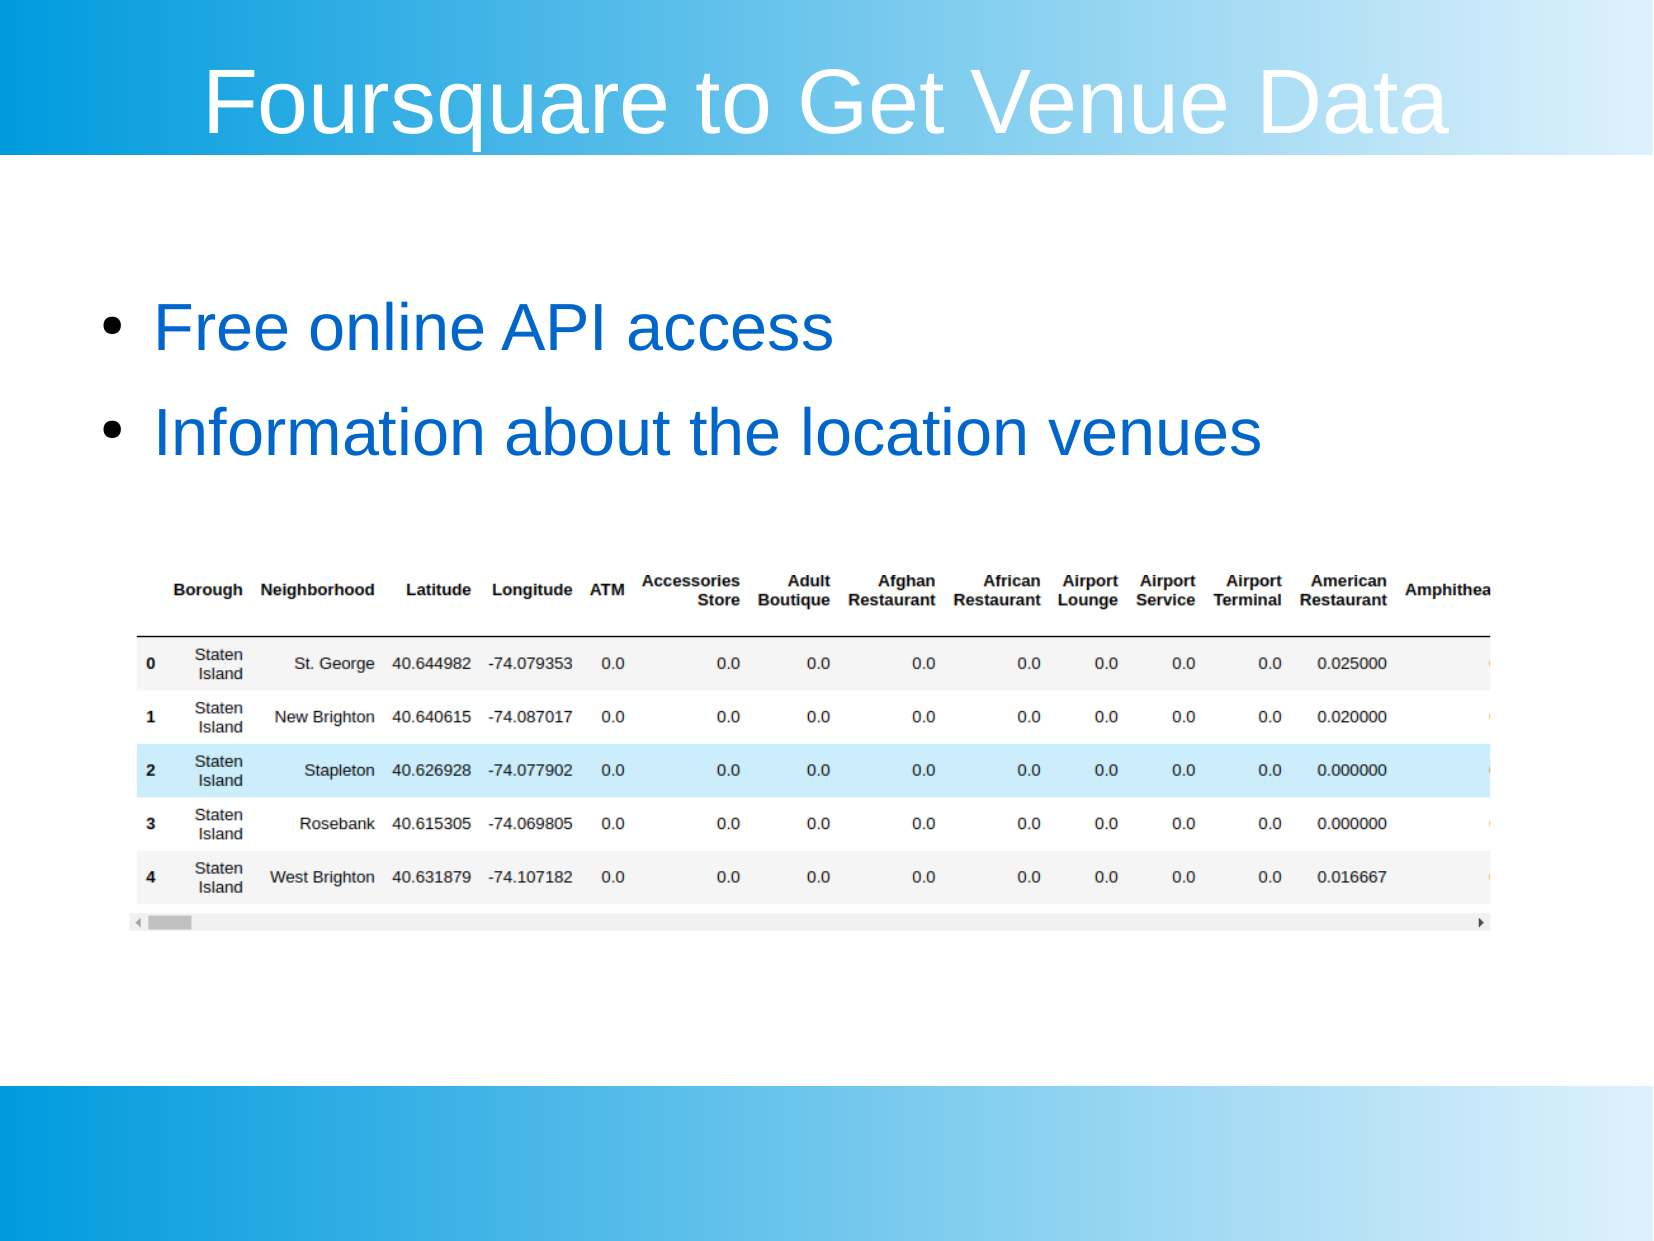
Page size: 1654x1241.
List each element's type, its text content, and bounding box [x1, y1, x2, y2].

picture [118, 575, 1503, 945]
title Foursquare to Get Venue Data [82, 49, 1571, 155]
list Free online API access Information about the location venues [82, 290, 1571, 1010]
